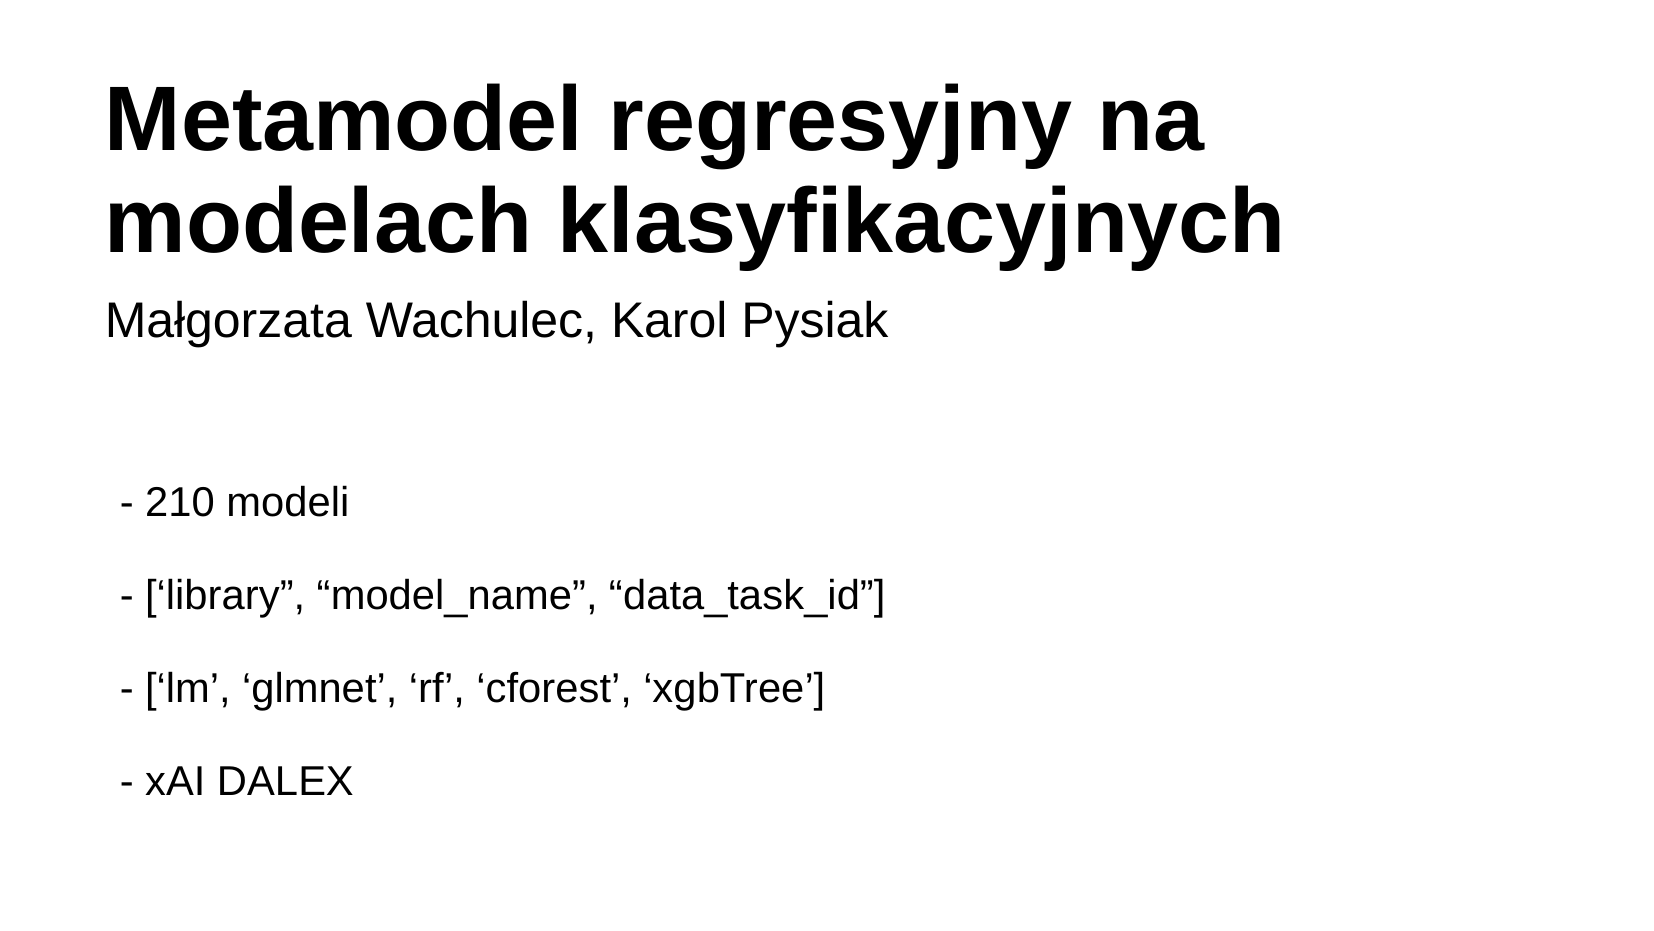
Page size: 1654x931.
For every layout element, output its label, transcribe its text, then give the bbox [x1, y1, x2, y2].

text_box Metamodel regresyjny na modelach klasyfikacyjnych [90, 60, 1366, 301]
text_box - 210 modeli - [‘library”, “model_name”, “data_task_id”] - [‘lm’, ‘glmnet’, ‘rf’, ‘cforest’, ‘xgbTree’] - xAI DALEX [105, 471, 1171, 841]
text_box Małgorzata Wachulec, Karol Pysiak [90, 301, 931, 468]
